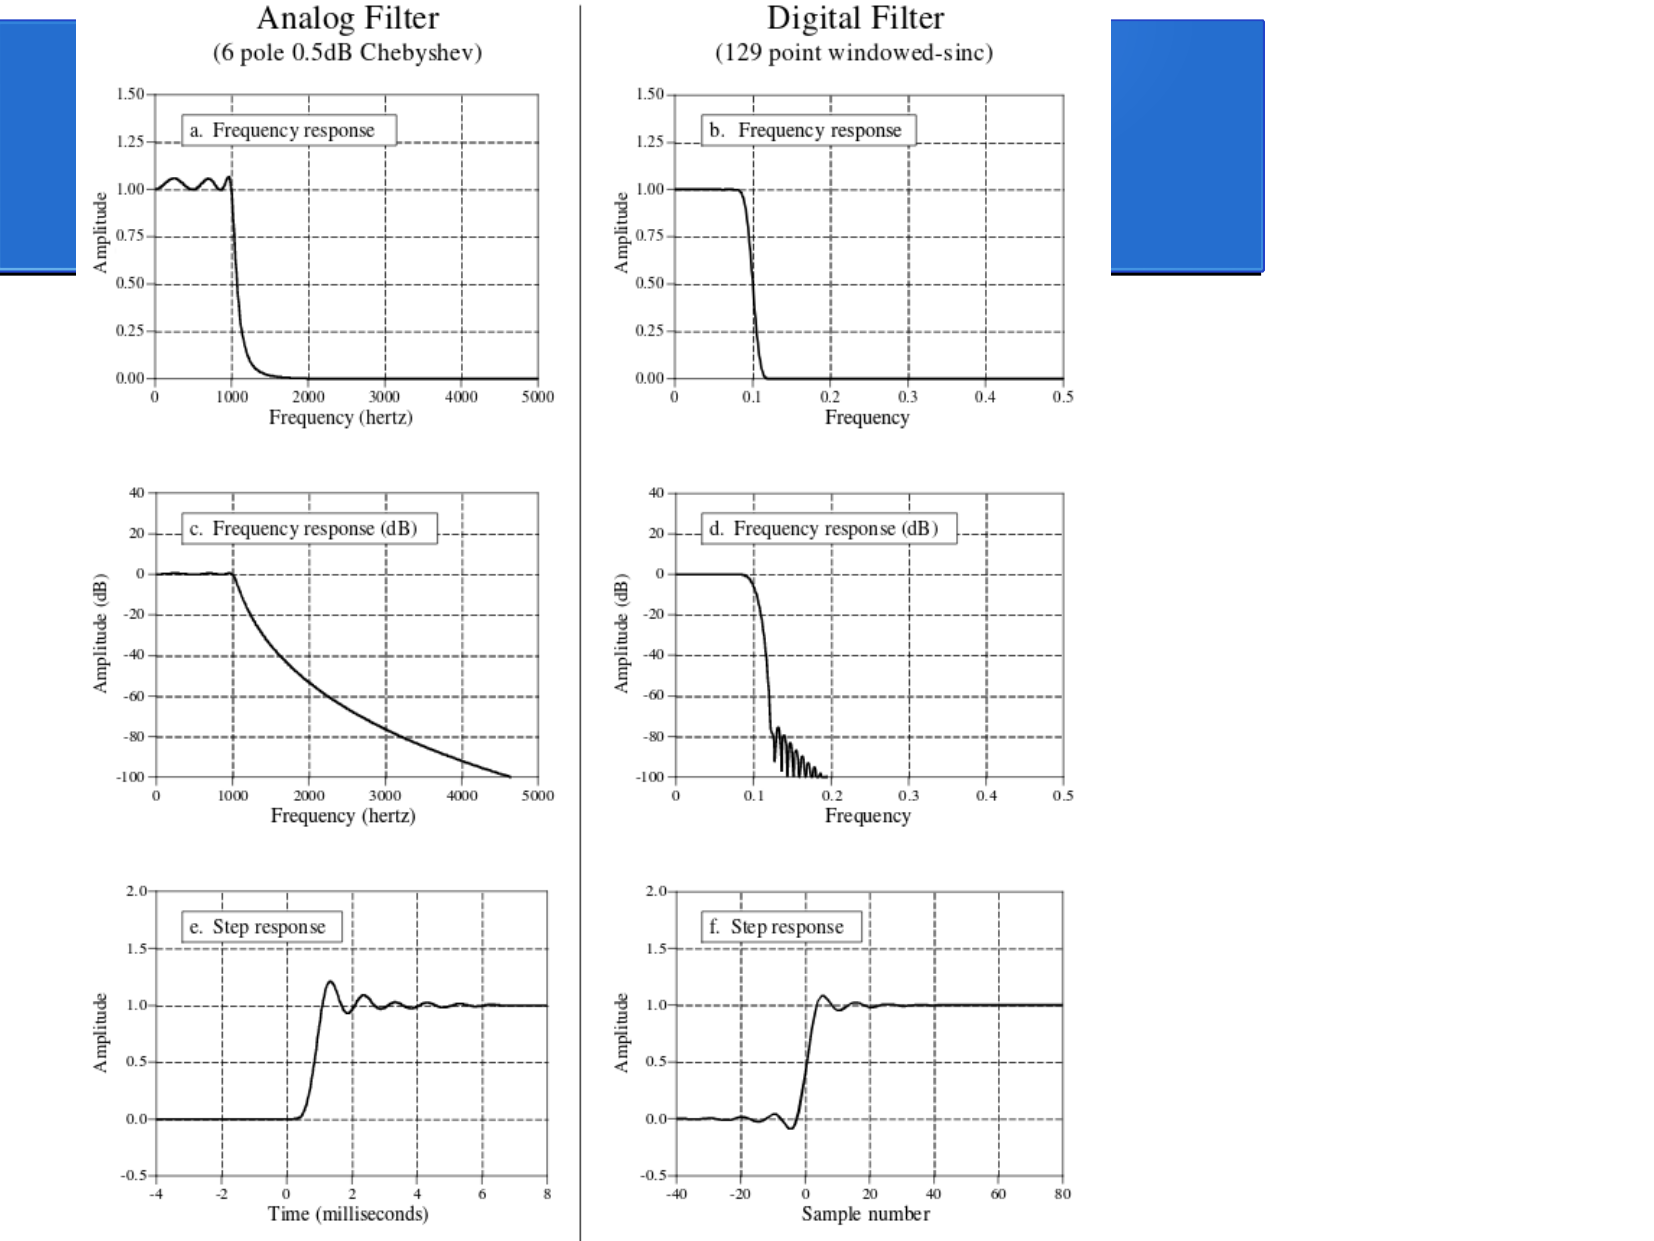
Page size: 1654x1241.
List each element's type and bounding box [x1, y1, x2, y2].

picture [76, 0, 1111, 1241]
